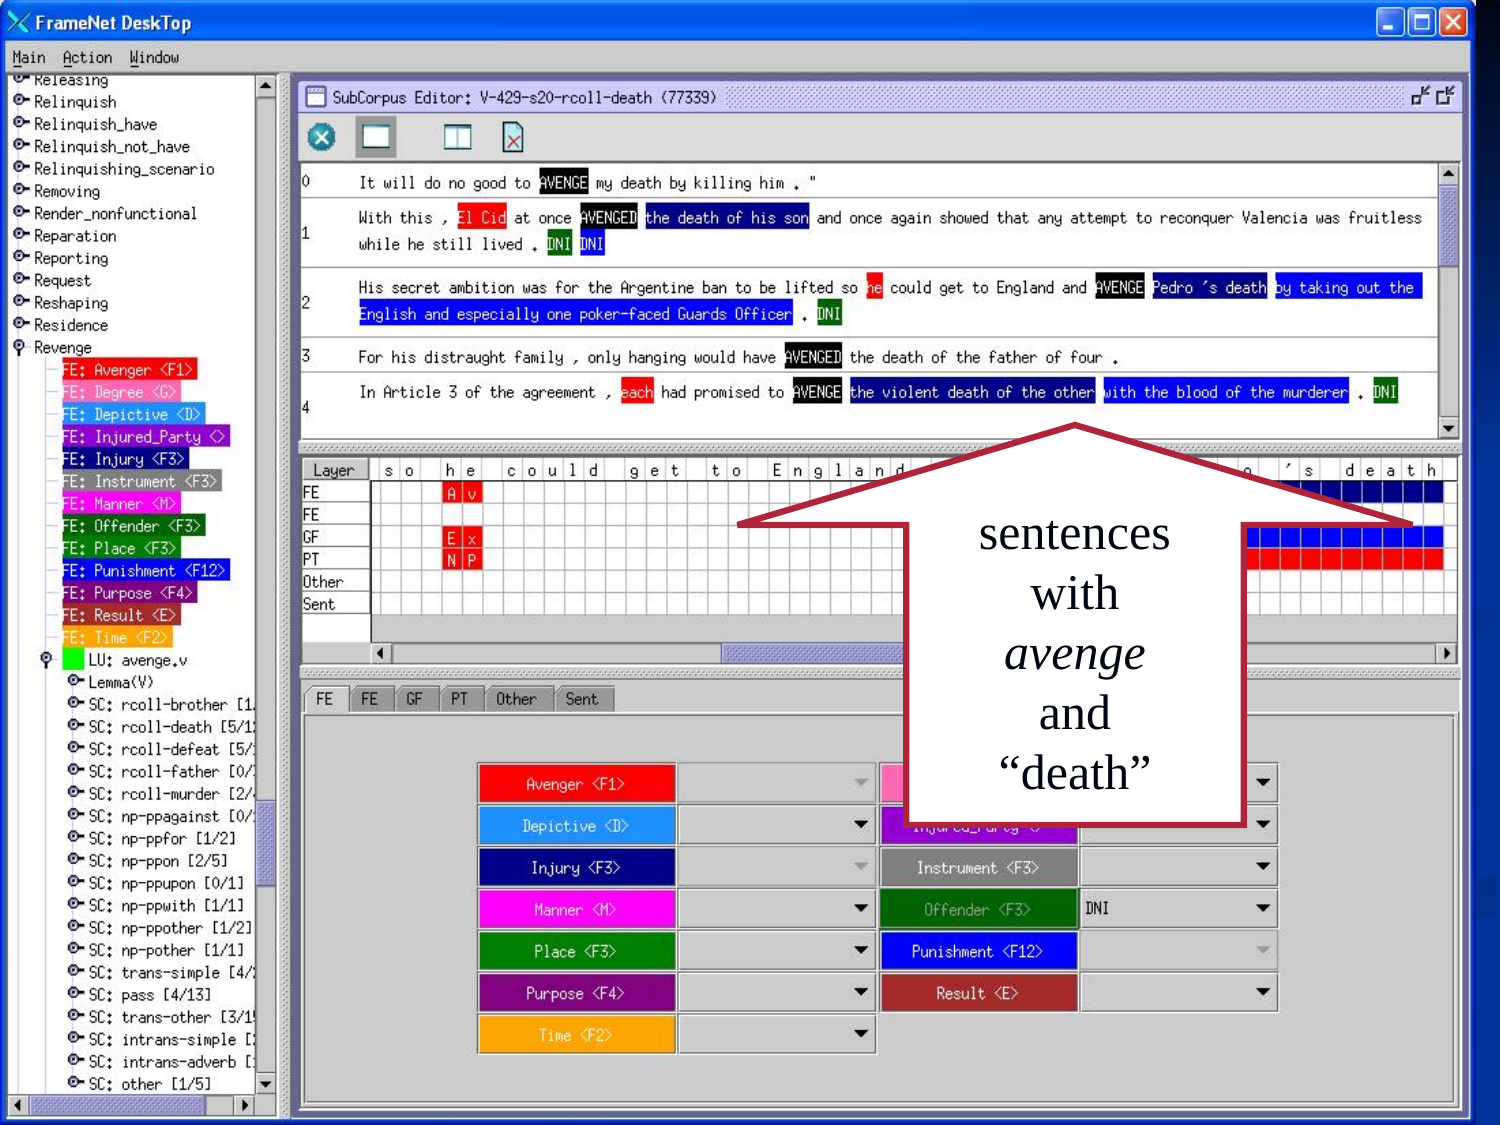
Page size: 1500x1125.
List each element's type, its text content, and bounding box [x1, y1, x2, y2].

text_box sentences with avenge and “death” [737, 424, 1413, 826]
picture [0, 0, 1476, 1125]
